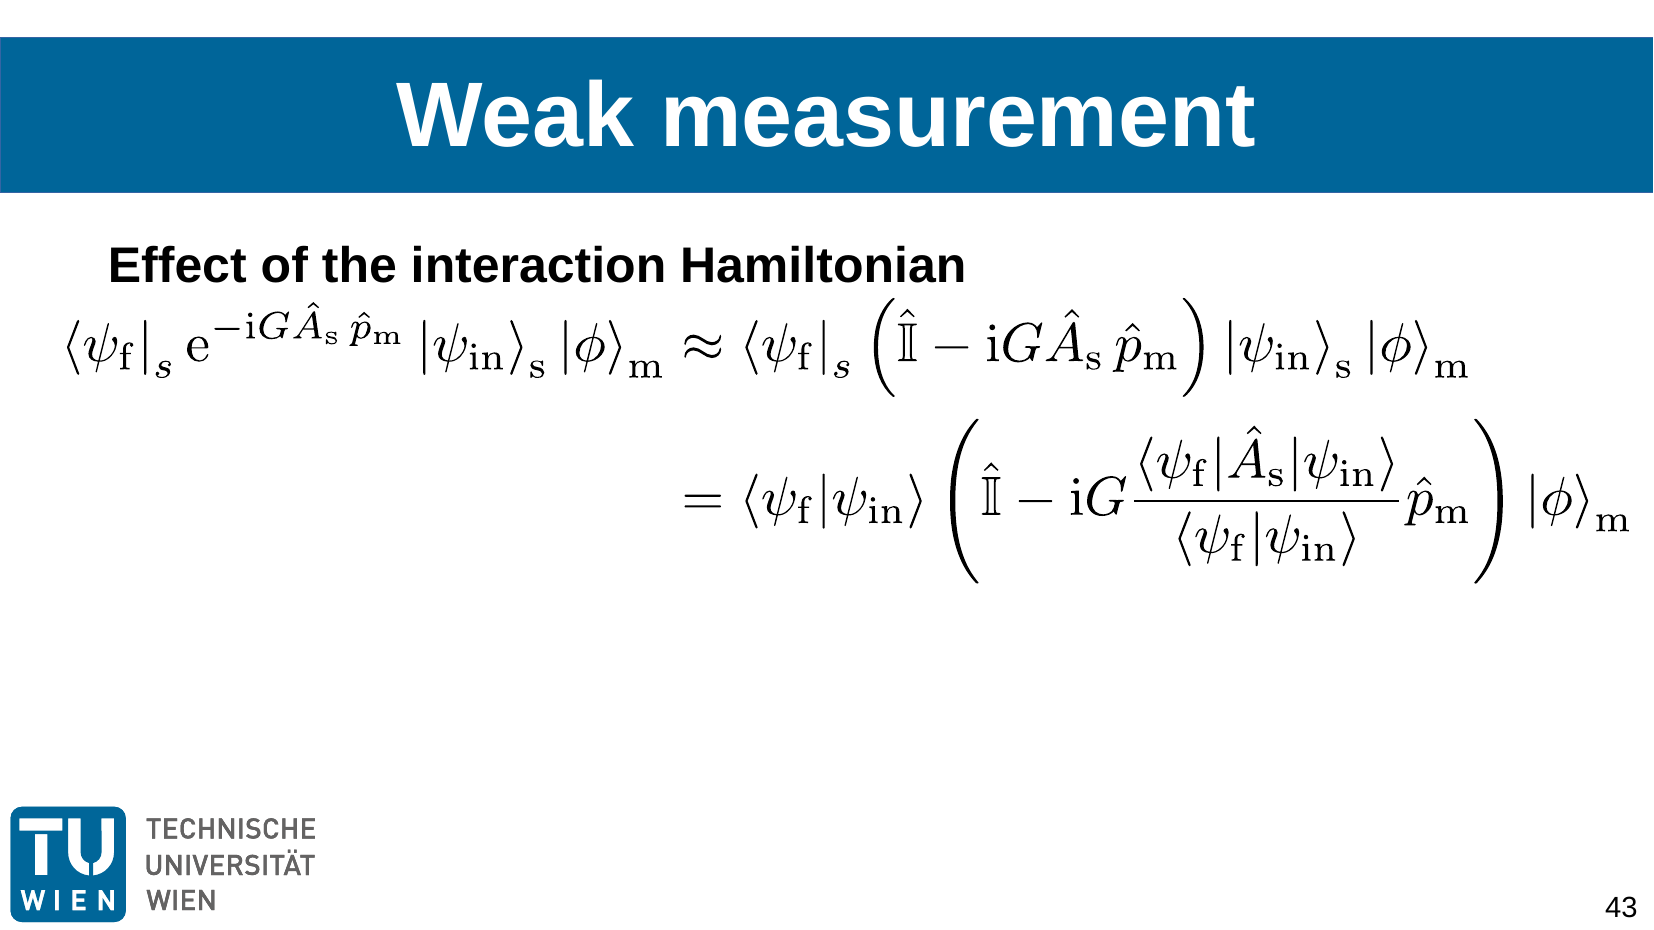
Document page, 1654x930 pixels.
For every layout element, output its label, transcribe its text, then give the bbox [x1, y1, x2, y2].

title Weak measurement [0, 37, 1653, 193]
list Effect of the interaction Hamiltonian [107, 236, 1186, 285]
picture [45, 285, 1635, 600]
